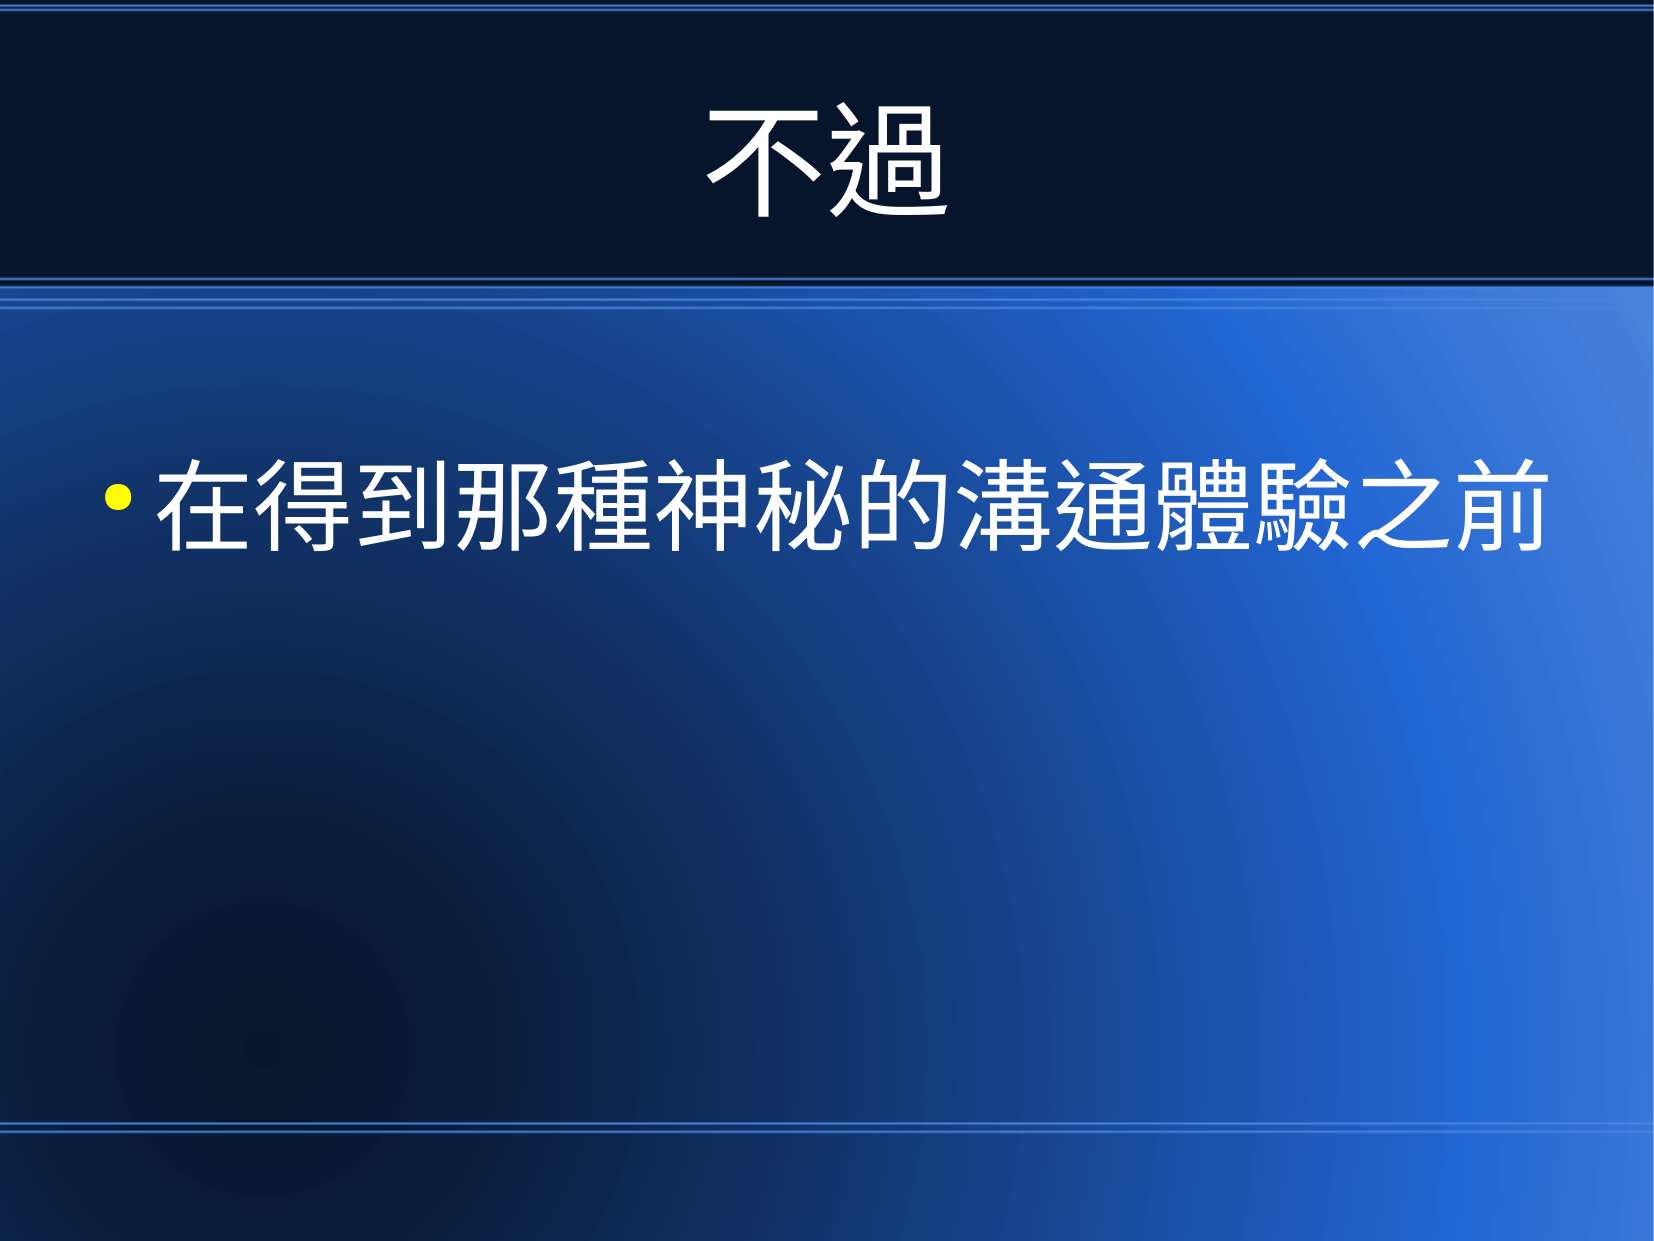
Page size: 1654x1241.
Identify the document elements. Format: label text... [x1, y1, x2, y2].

list 在得到那種神秘的溝通體驗之前 [82, 355, 1571, 1241]
picture [0, 0, 1654, 1241]
title 不過 [82, 49, 1571, 257]
